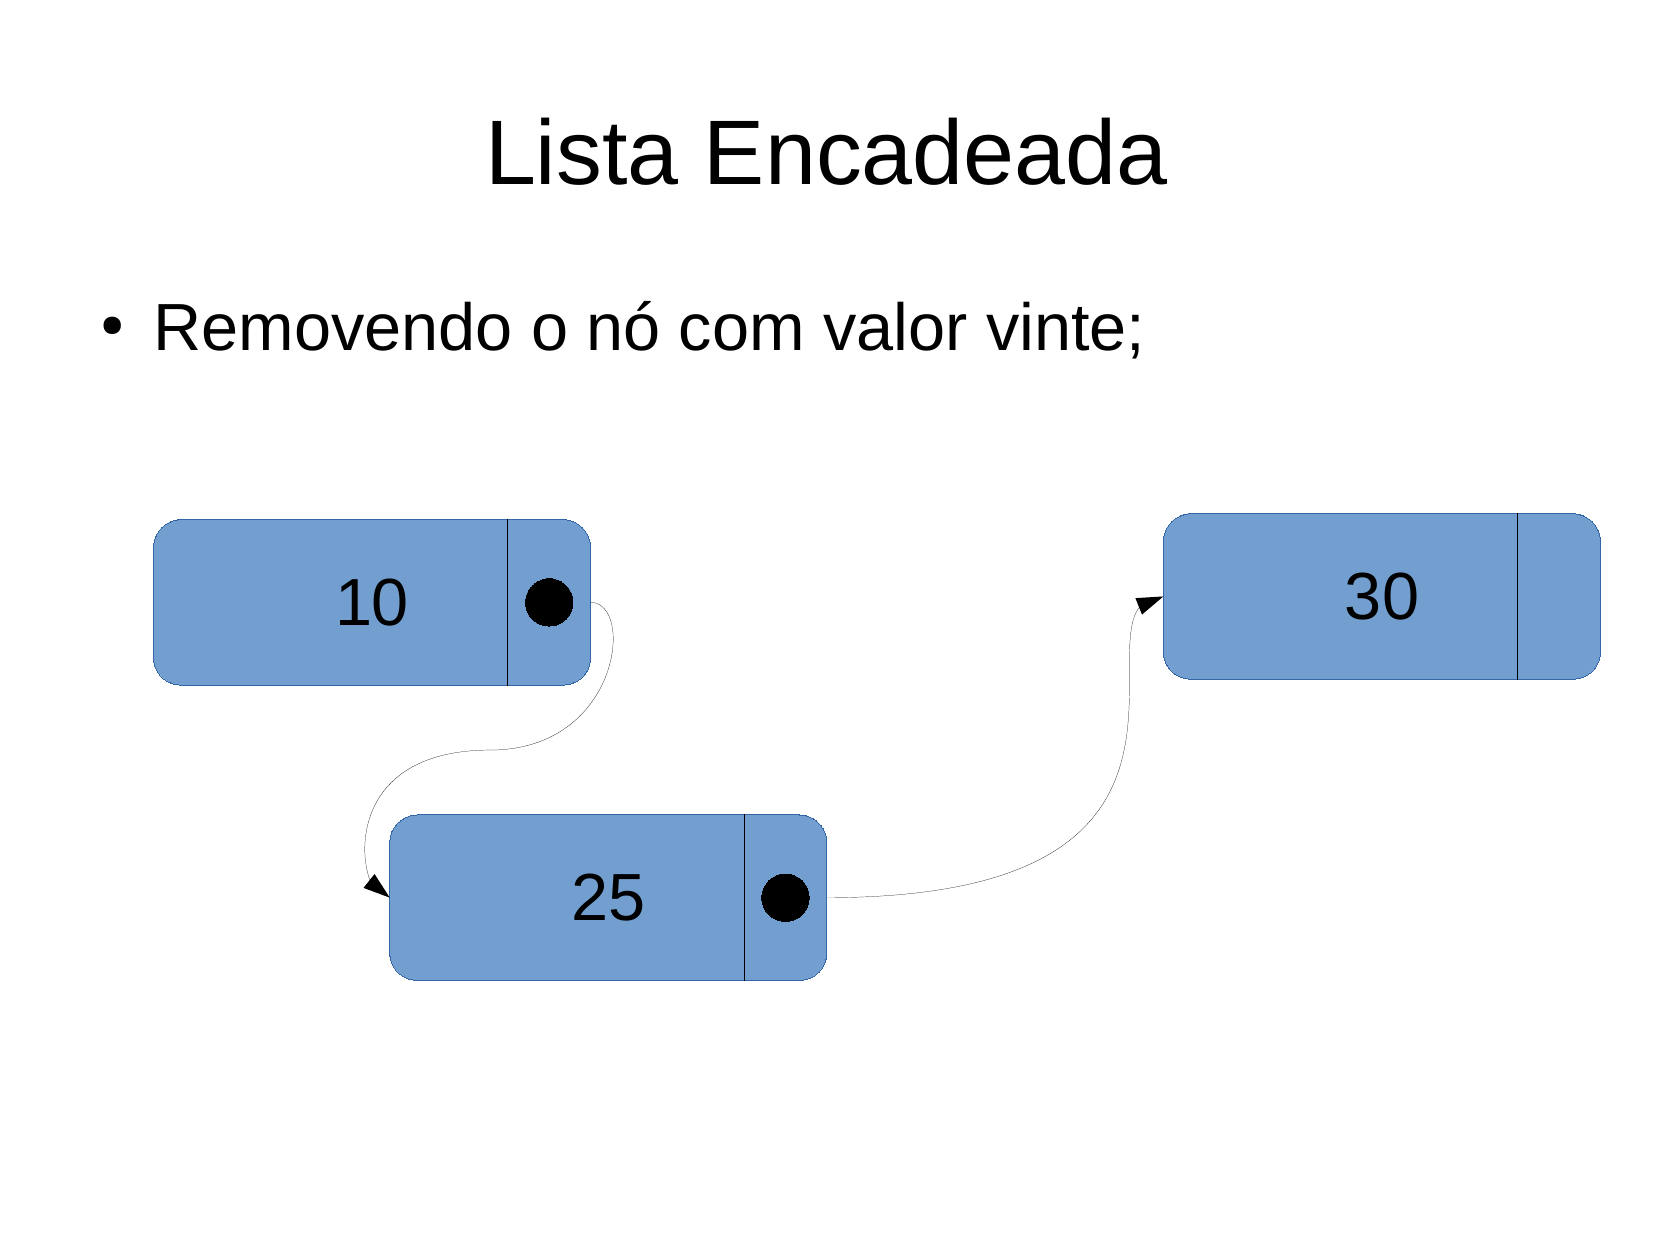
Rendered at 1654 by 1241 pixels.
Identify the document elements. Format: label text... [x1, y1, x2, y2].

text_box 25 [745, 814, 827, 981]
text_box 30 [1518, 513, 1601, 680]
text_box 10 [508, 519, 591, 686]
title Lista Encadeada [82, 49, 1571, 257]
text_box 10 [153, 519, 507, 686]
list Removendo o nó com valor vinte; [82, 290, 1571, 1010]
text_box 25 [389, 814, 744, 981]
text_box [525, 578, 573, 627]
text_box [761, 874, 810, 922]
text_box 30 [1163, 513, 1517, 680]
